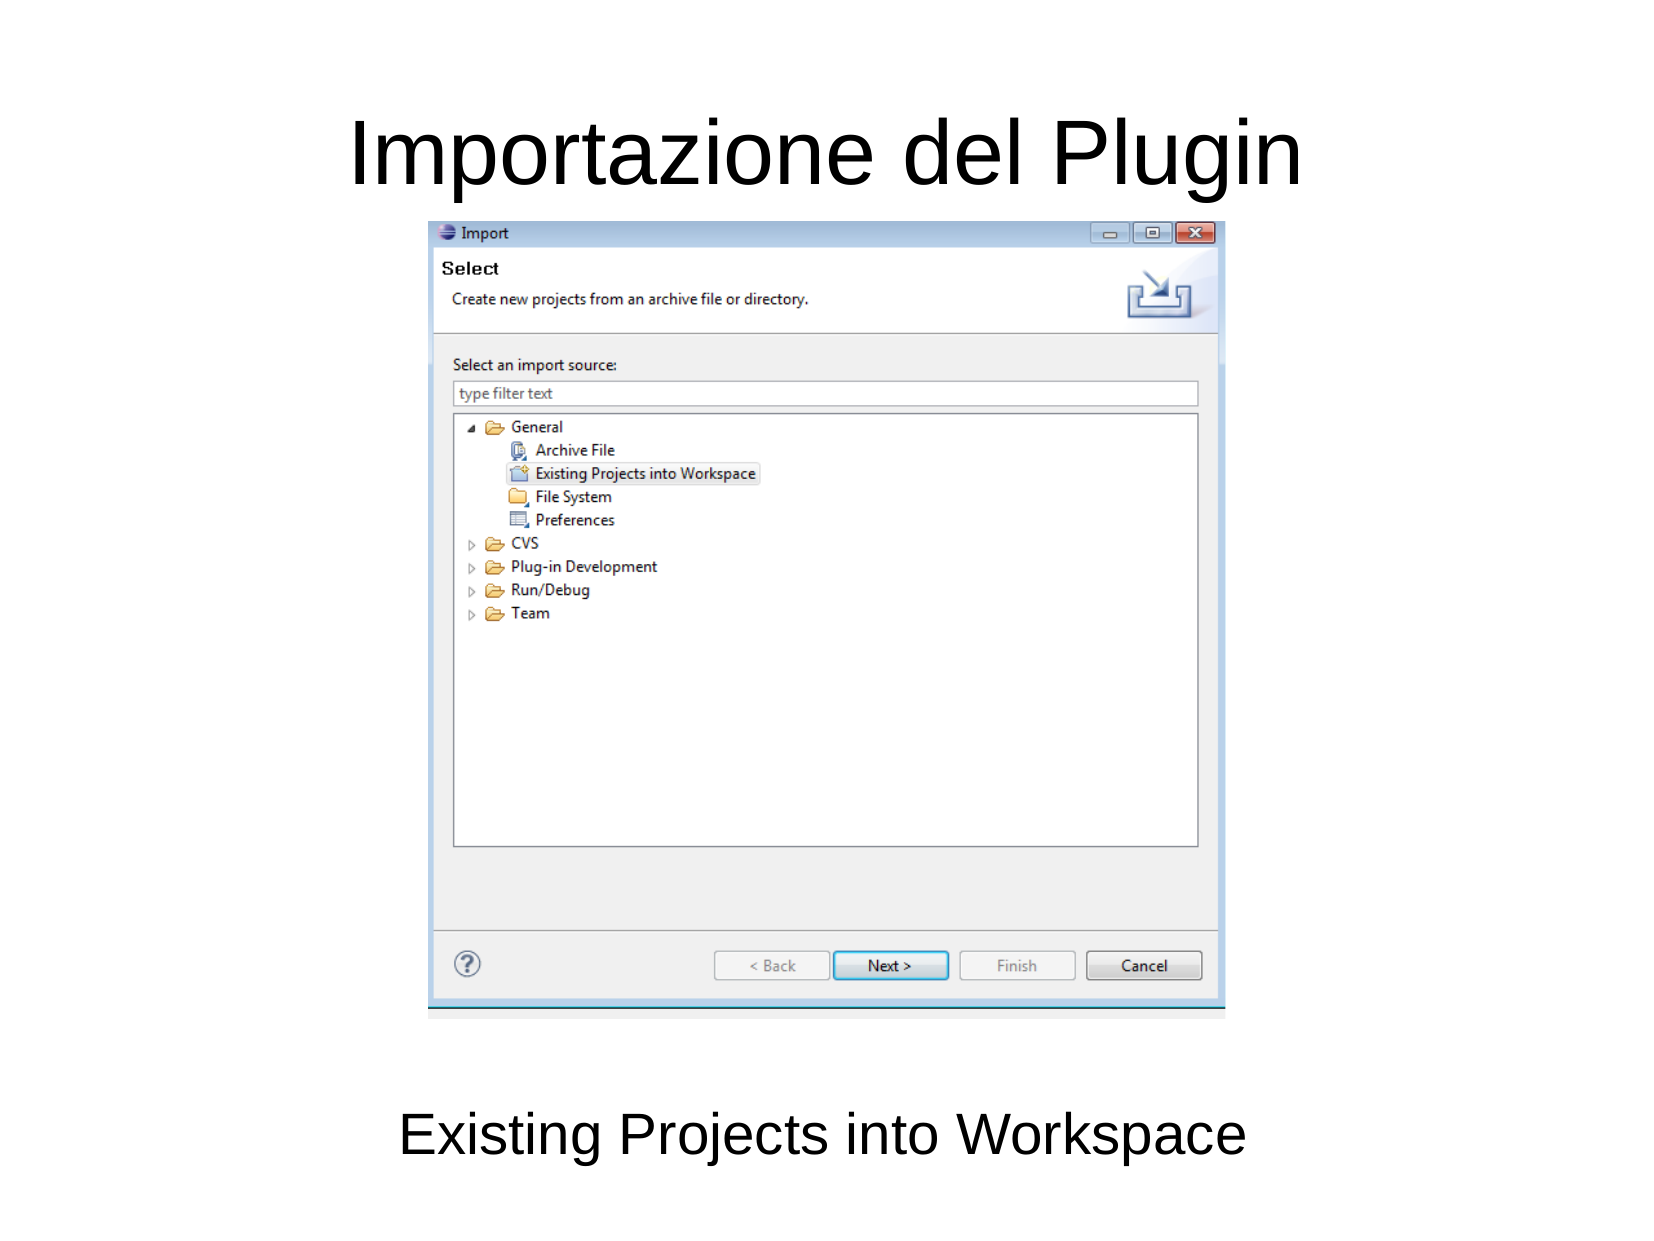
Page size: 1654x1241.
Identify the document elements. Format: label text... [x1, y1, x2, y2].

text_box Existing Projects into Workspace [383, 1094, 1270, 1182]
title Importazione del Plugin [82, 49, 1571, 257]
picture [428, 221, 1226, 1019]
